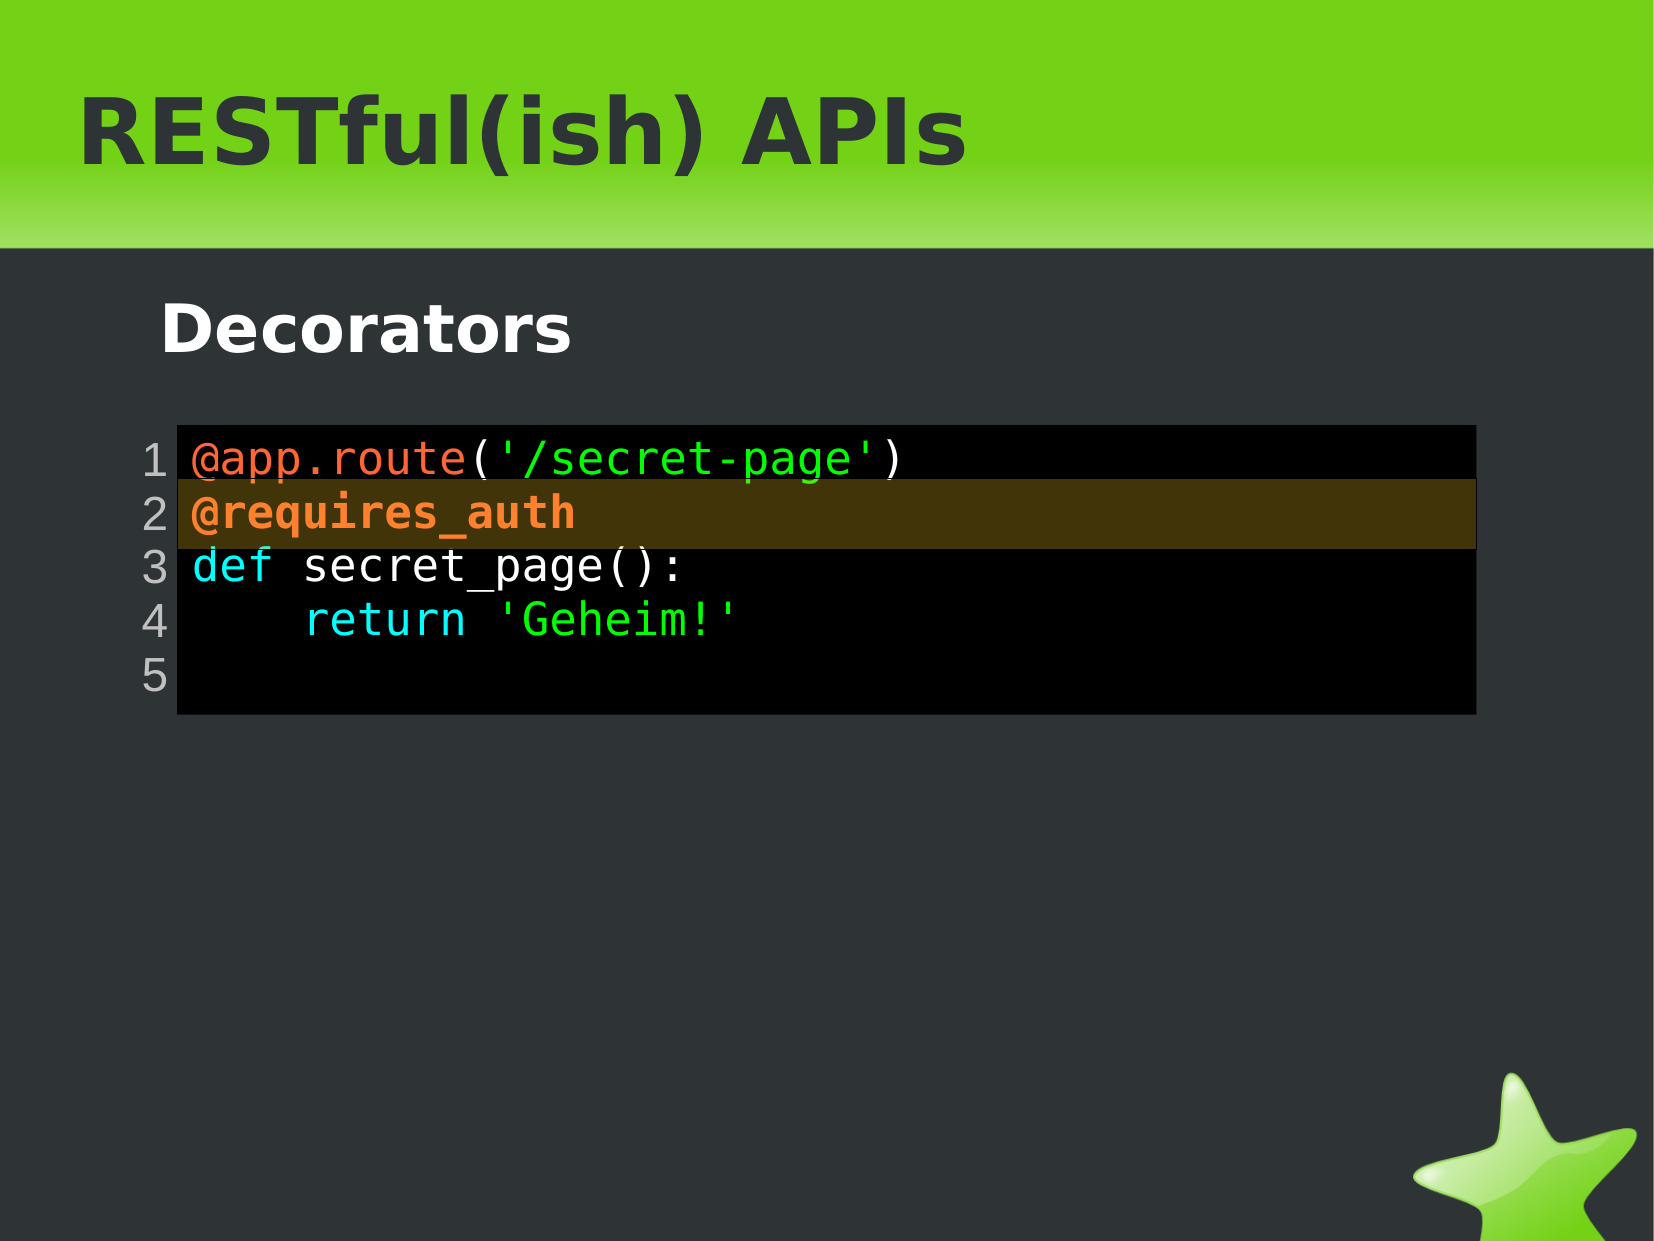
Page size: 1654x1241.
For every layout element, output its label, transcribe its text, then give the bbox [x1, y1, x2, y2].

title RESTful(ish) APIs [76, 29, 1565, 237]
text_box [177, 478, 1477, 550]
picture [0, 0, 1654, 1241]
list Decorators [70, 290, 1560, 1182]
